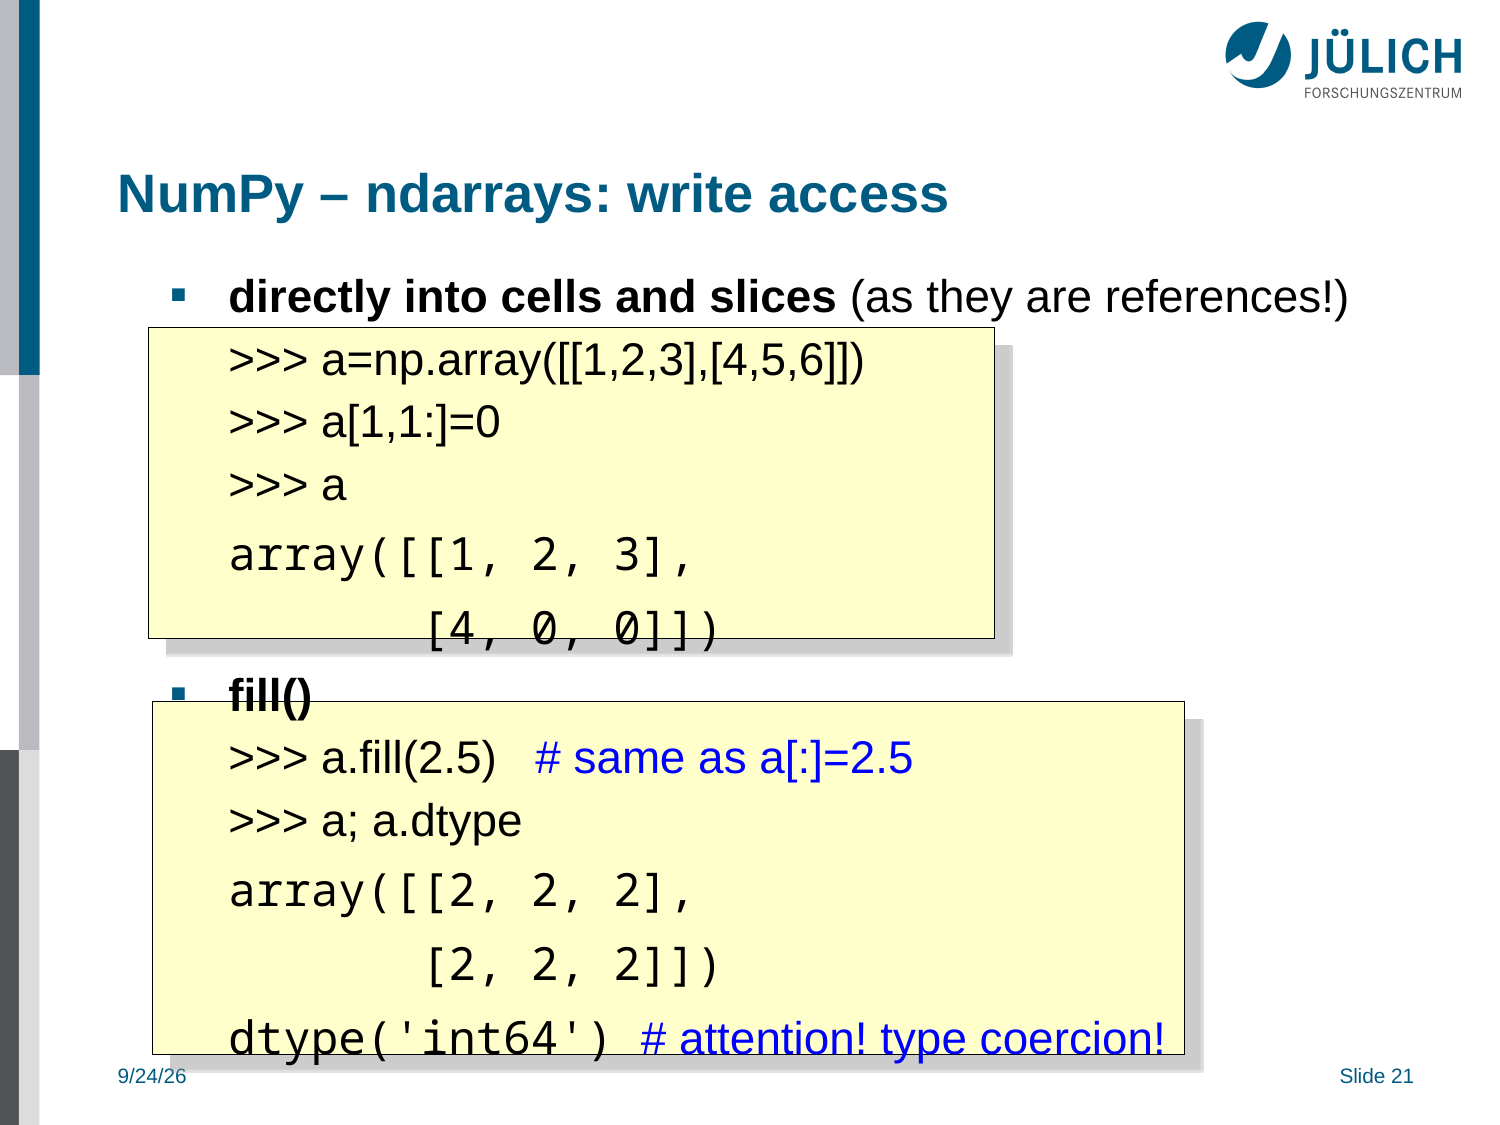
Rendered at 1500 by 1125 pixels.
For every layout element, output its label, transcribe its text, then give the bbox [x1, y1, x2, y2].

title NumPy – ndarrays: write access [117, 99, 1393, 288]
list directly into cells and slices (as they are references!) >>> a=np.array([[1,2,3],[4,5,6]]) >>> a[1,1:]=0 >>> a array([[1, 2, 3], [4, 0, 0]]) fill() >>> a.fill(2.5) # same as a[:]=2.5 >>> a; a.dtype array([[2, 2, 2], [2, 2, 2]]) dtype('int64') # attention! type coercion! [115, 270, 1391, 1125]
picture [1224, 20, 1461, 98]
